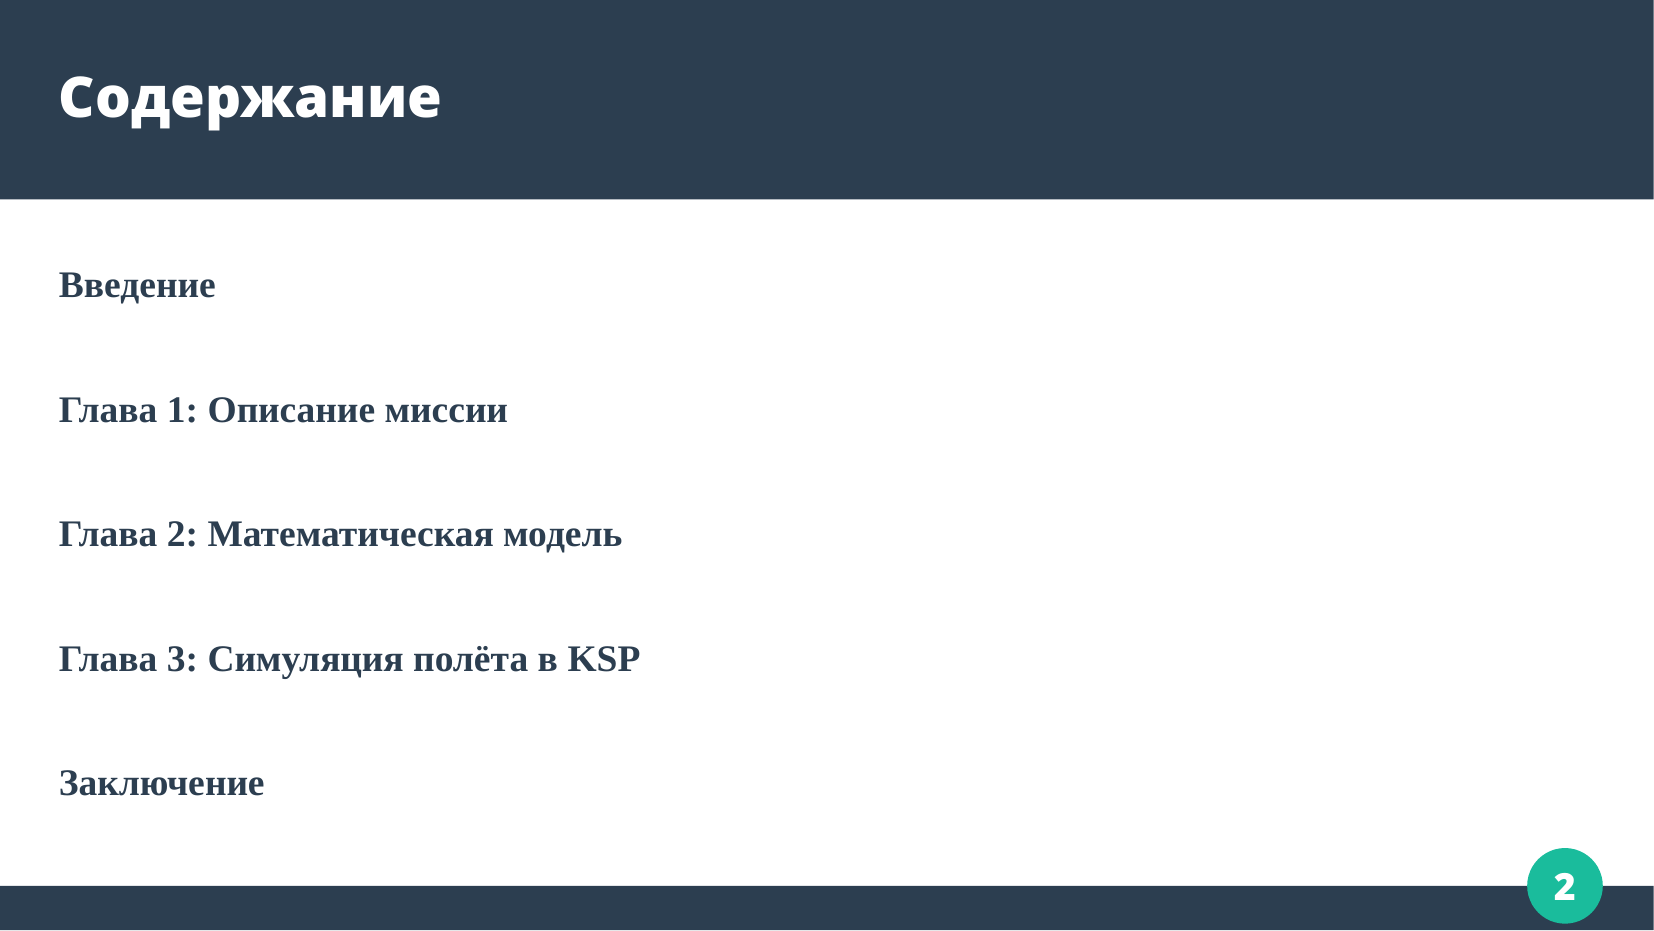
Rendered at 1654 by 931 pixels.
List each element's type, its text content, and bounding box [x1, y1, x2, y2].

list Введение Глава 1: Описание миссии Глава 2: Математическая модель Глава 3: Симуляция полёта в KSP Заключение [59, 243, 1595, 864]
title Содержание [59, 37, 1595, 156]
